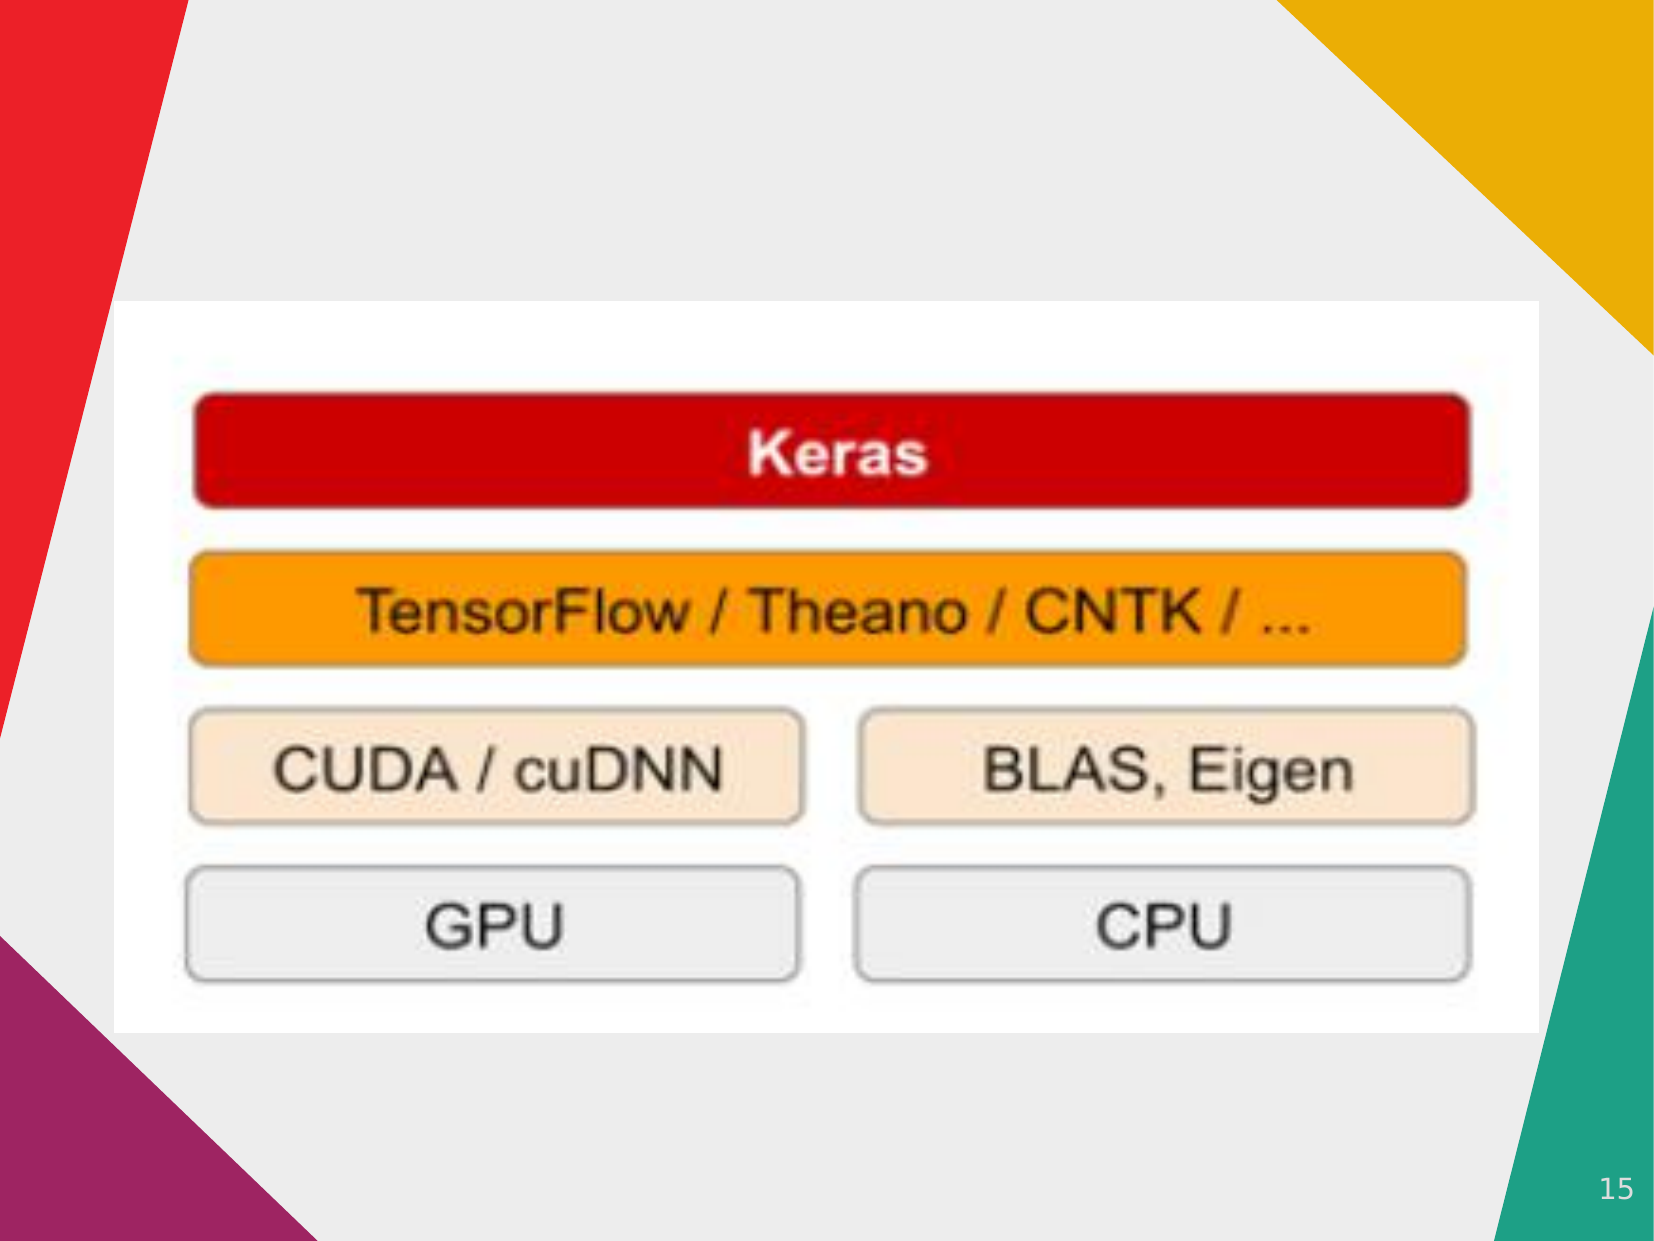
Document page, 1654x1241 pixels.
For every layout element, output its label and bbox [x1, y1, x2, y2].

picture [114, 301, 1539, 1033]
